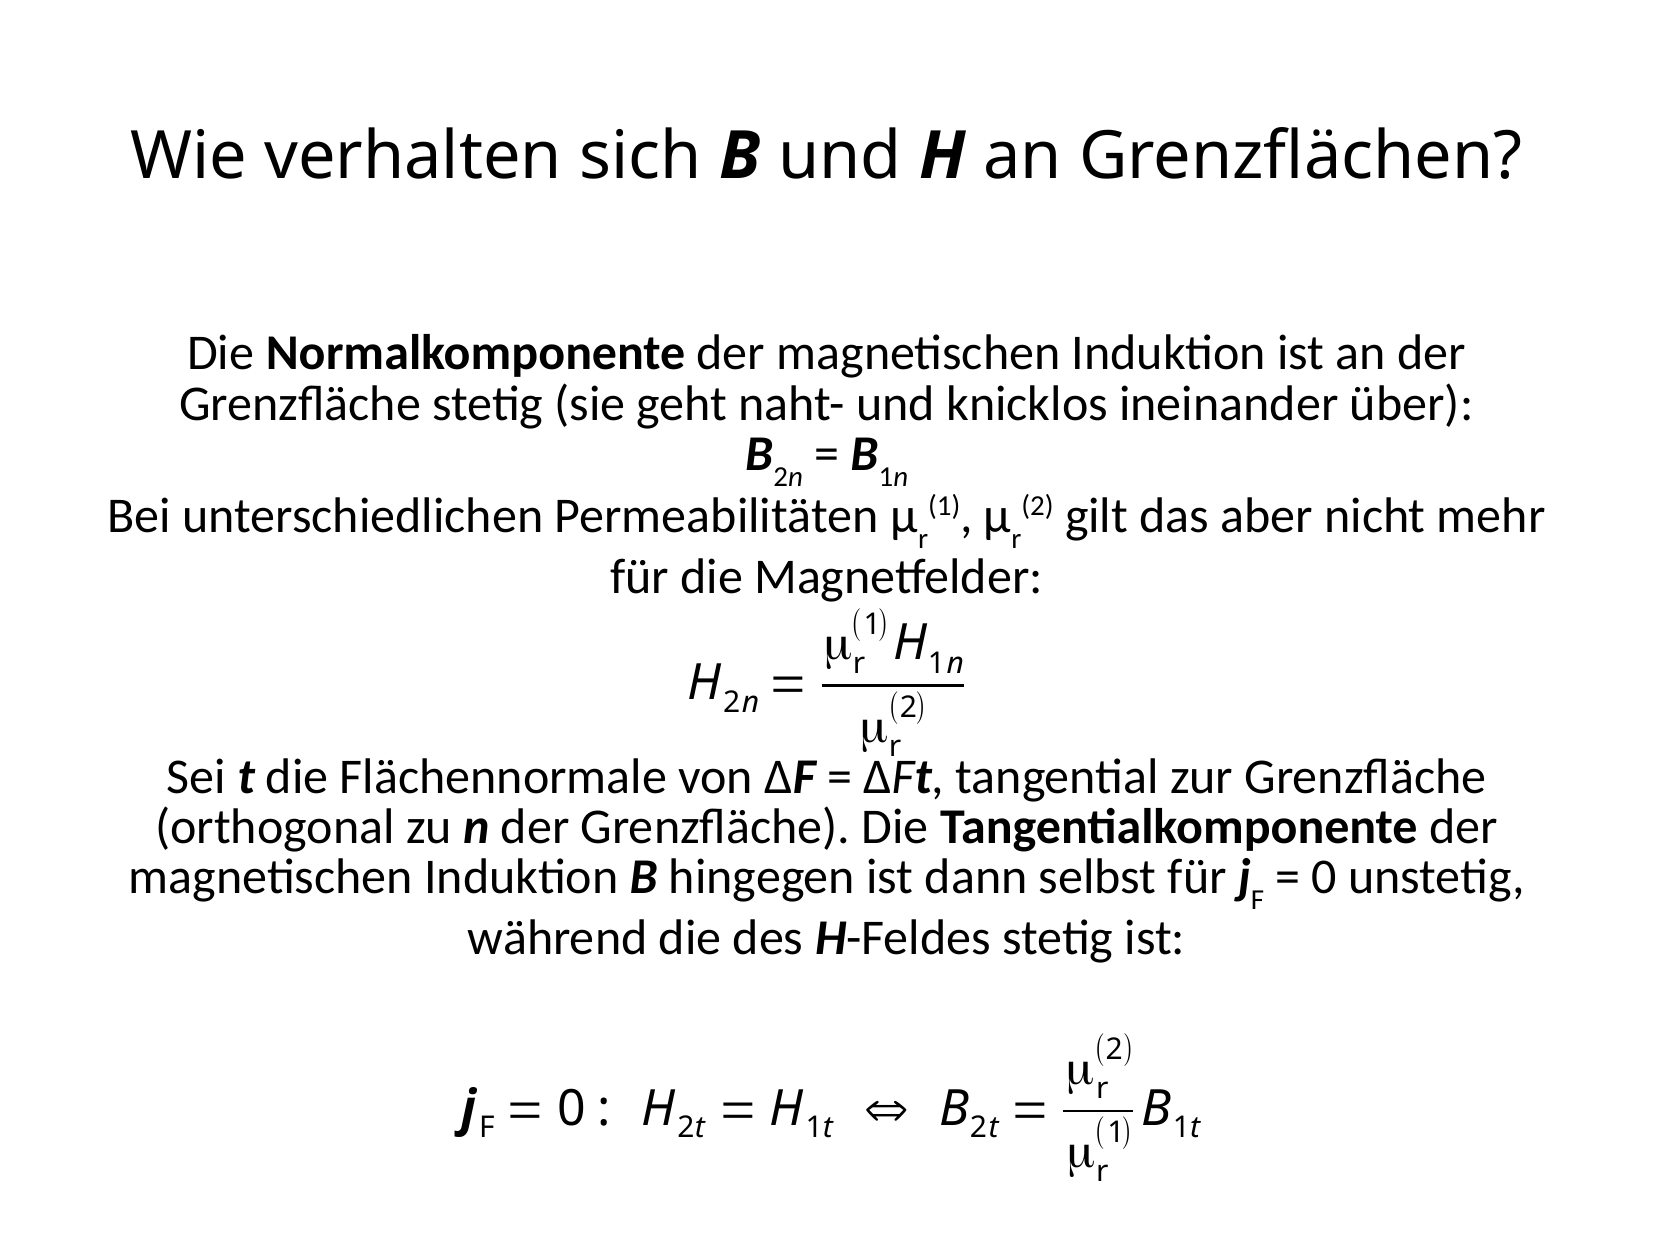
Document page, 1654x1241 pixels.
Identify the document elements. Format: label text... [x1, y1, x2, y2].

chart [680, 606, 973, 764]
title Wie verhalten sich B und H an Grenzflächen? [82, 49, 1571, 257]
subtitle Die Normalkomponente der magnetischen Induktion ist an der Grenzfläche stetig (sie geht naht- und knicklos ineinander über): B2n = B1n Bei unterschiedlichen Permeabilitäten μr(1), μr(2) gilt das aber nicht mehr für die Magnetfelder: Sei t die Flächennormale von ΔF = ΔFt, tangential zur Grenzfläche (orthogonal zu n der Grenzfläche). Die Tangentialkomponente der magnetischen Induktion B hingegen ist dann selbst für jF = 0 unstetig, während die des H-Feldes stetig ist: [82, 267, 1571, 1032]
chart [446, 1031, 1208, 1189]
